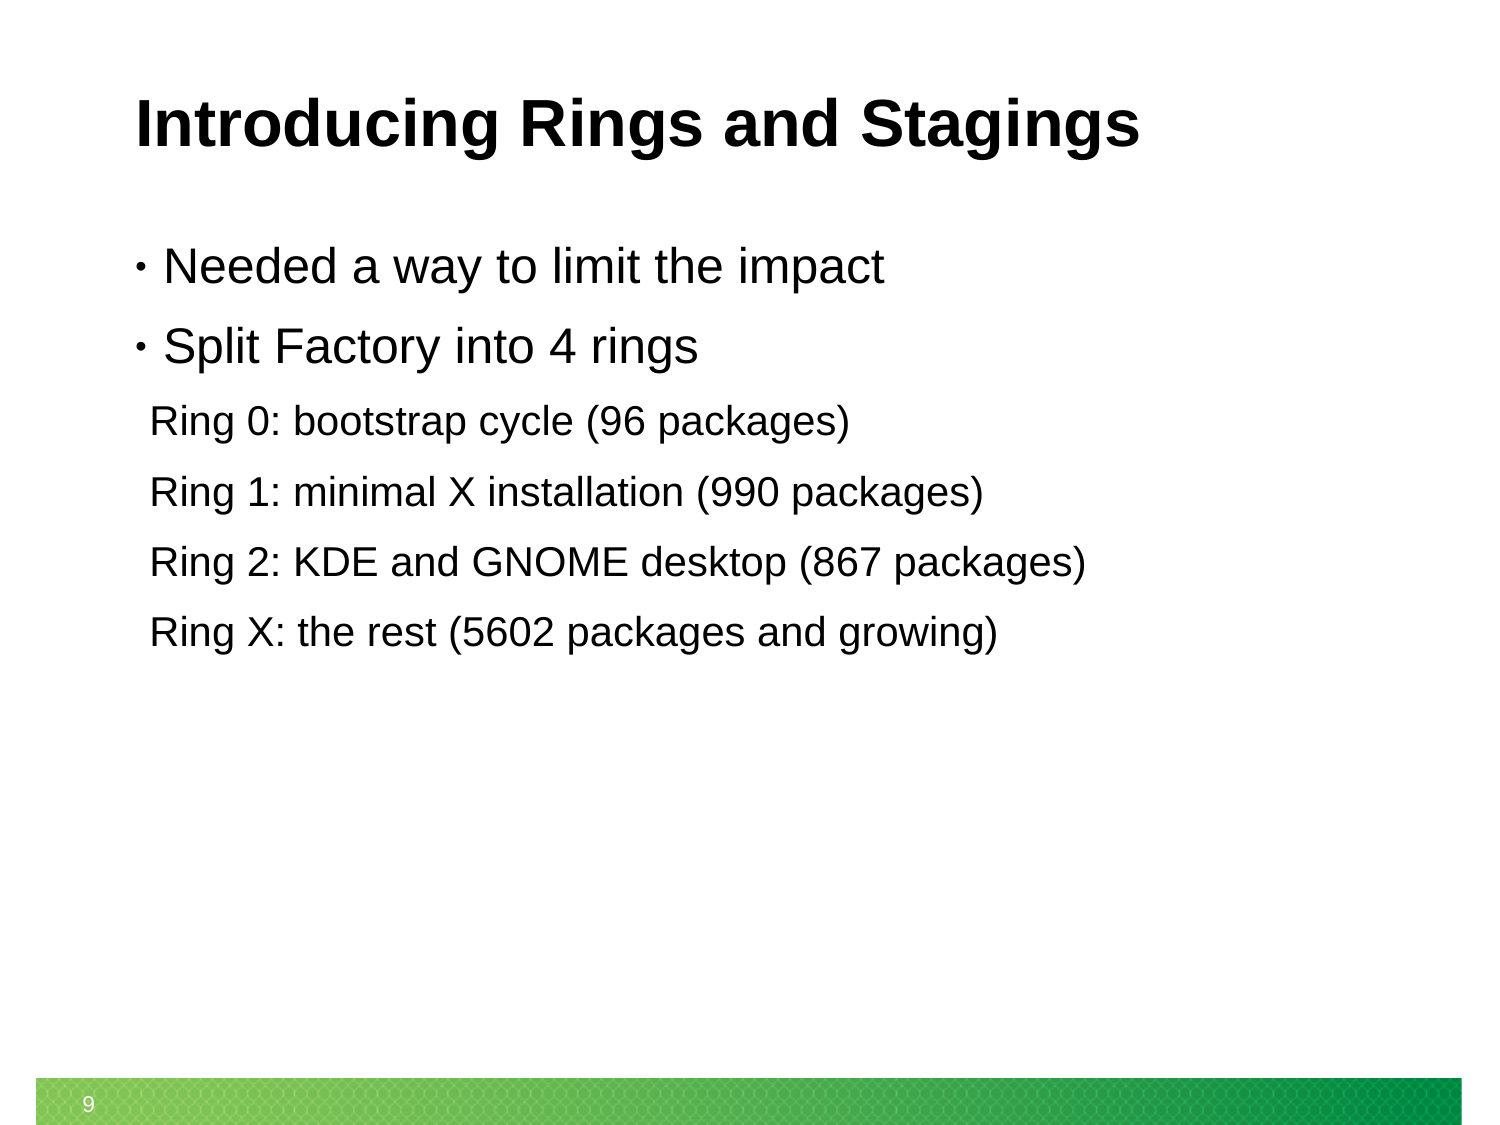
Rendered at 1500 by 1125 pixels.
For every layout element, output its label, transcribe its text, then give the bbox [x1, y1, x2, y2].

picture [36, 1078, 1462, 1125]
title Introducing Rings and Stagings [135, 41, 1372, 204]
list Needed a way to limit the impact Split Factory into 4 rings Ring 0: bootstrap cycle (96 packages) Ring 1: minimal X installation (990 packages) Ring 2: KDE and GNOME desktop (867 packages) Ring X: the rest (5602 packages and growing) [135, 238, 1372, 892]
